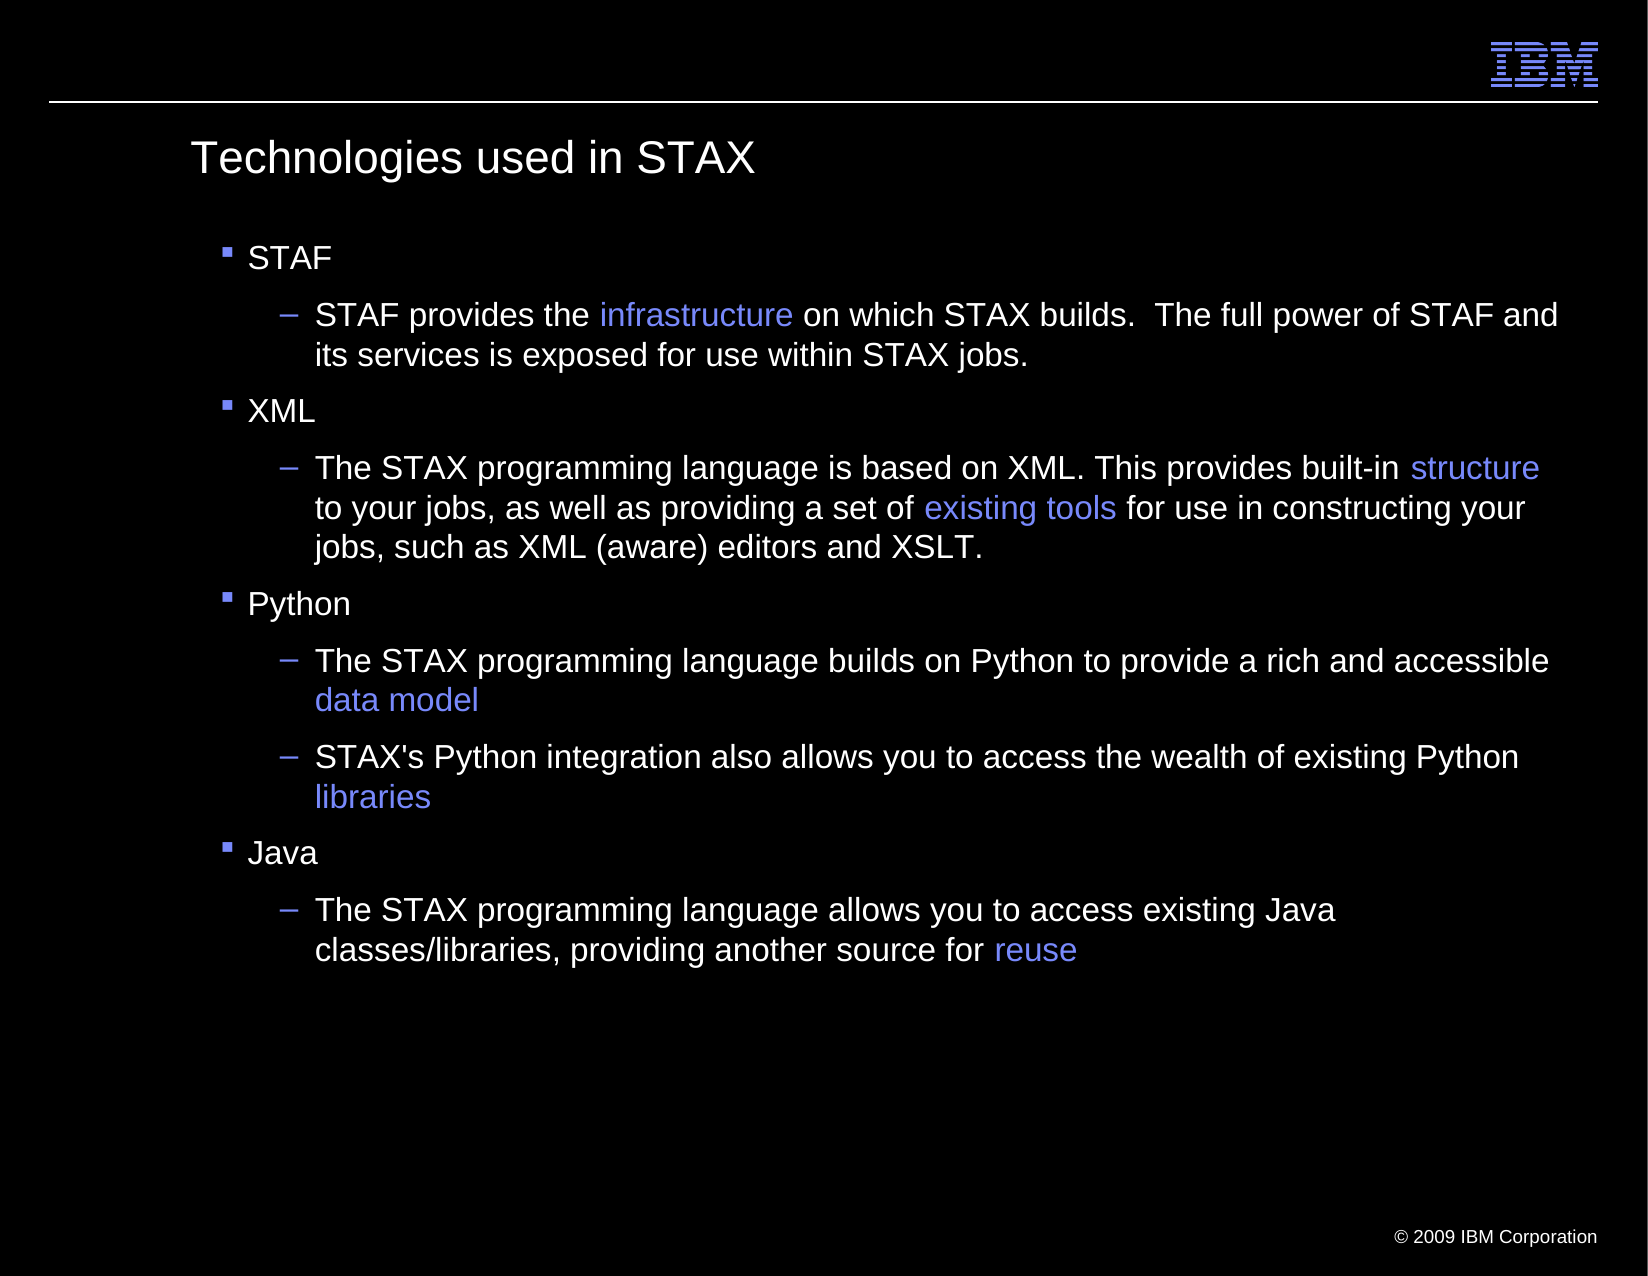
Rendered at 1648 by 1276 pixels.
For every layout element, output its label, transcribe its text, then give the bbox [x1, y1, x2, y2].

title Technologies used in STAX [173, 125, 1648, 219]
text_box STAF STAF provides the infrastructure on which STAX builds. The full power of STAF and its services is exposed for use within STAX jobs. XML The STAX programming language is based on XML. This provides built-in structure to your jobs, as well as providing a set of existing tools for use in constructing your jobs, such as XML (aware) editors and XSLT. Python The STAX programming language builds on Python to provide a rich and accessible data model STAX's Python integration also allows you to access the wealth of existing Python libraries Java The STAX programming language allows you to access existing Java classes/libraries, providing another source for reuse [219, 236, 1570, 969]
picture [1491, 42, 1598, 87]
